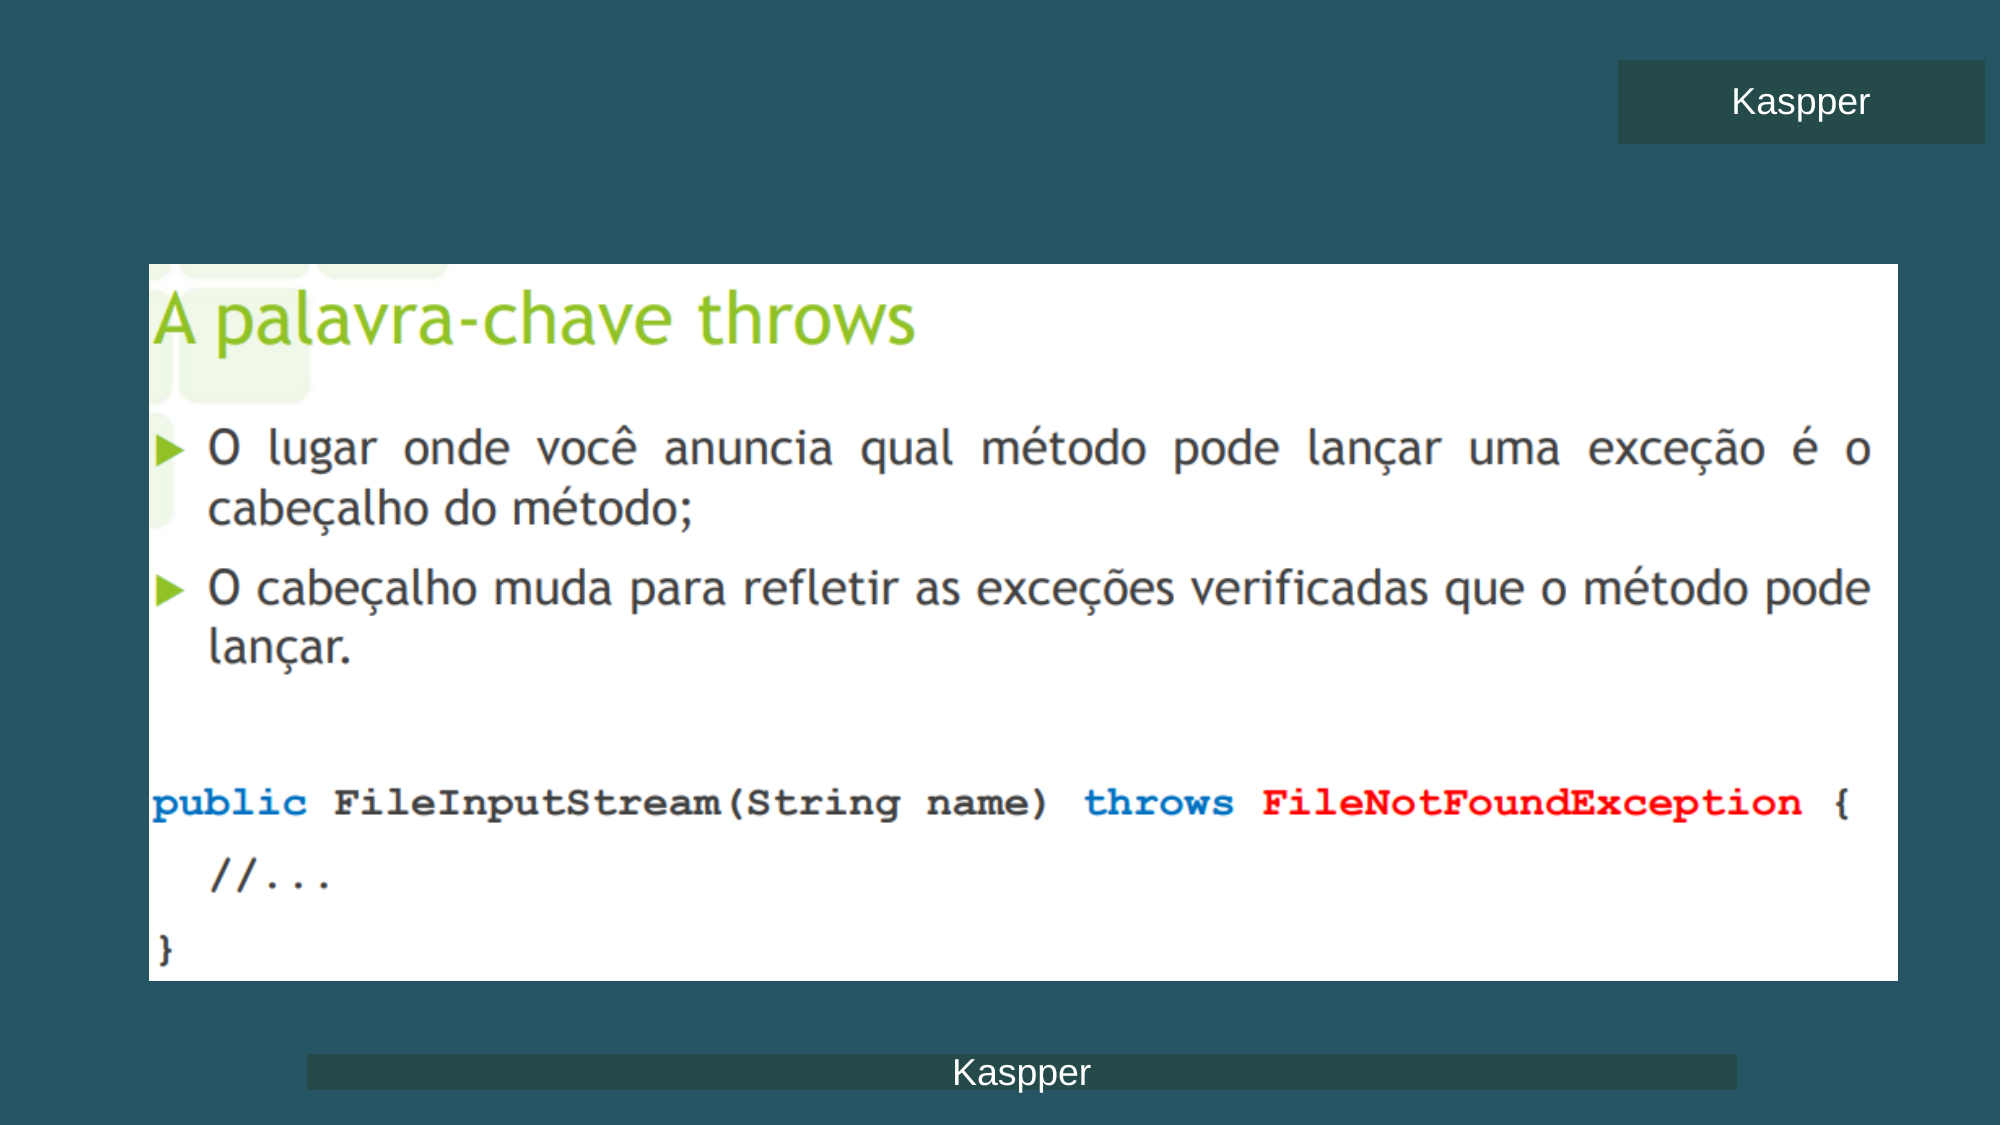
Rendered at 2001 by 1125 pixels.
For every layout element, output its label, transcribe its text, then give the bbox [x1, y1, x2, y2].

text_box Kaspper [307, 1054, 1737, 1090]
text_box Kaspper [1618, 60, 1985, 144]
text_box Kaspper [1022, 1067, 1032, 1083]
text_box Kaspper [1043, 1067, 1053, 1083]
picture [149, 264, 1898, 981]
